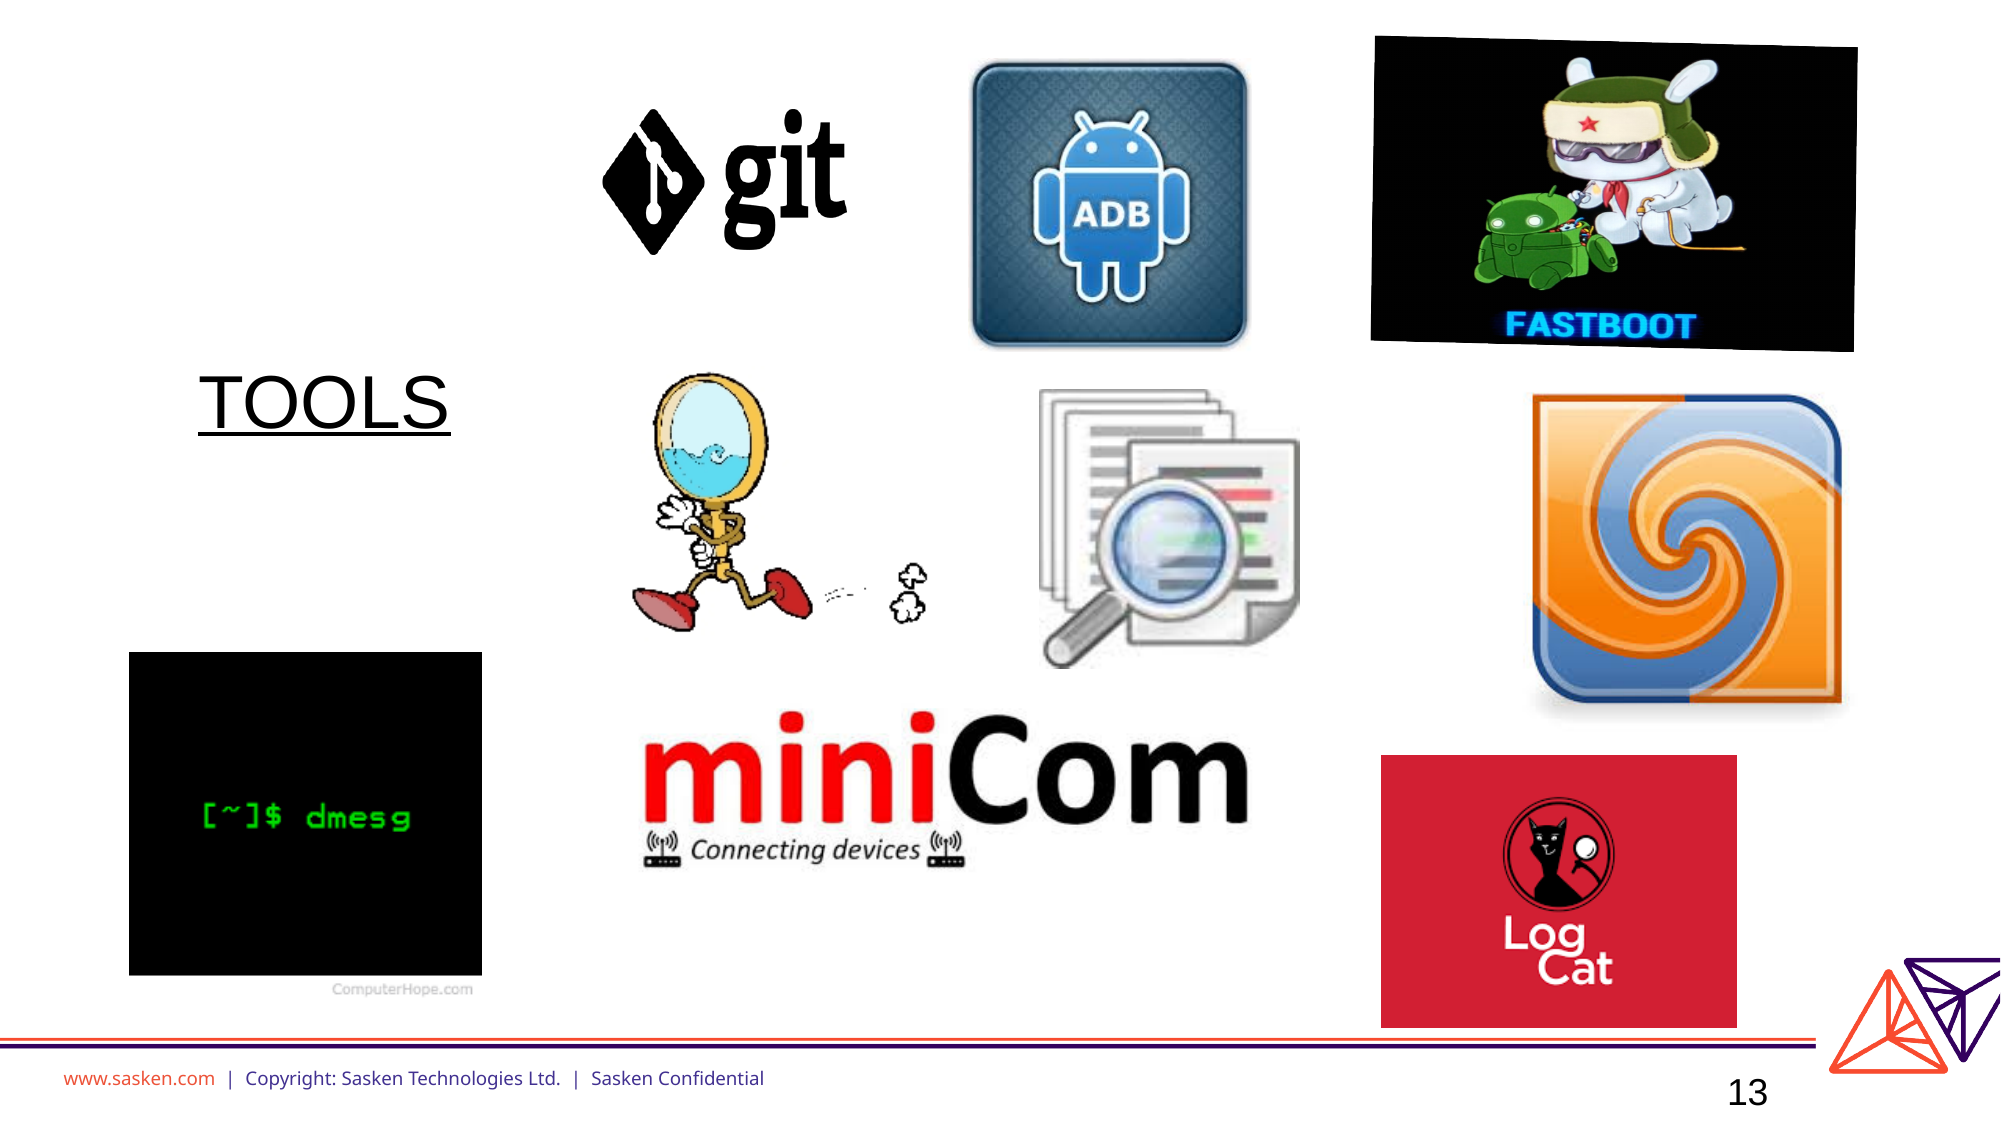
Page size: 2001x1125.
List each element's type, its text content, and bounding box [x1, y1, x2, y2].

picture [1370, 35, 1858, 352]
picture [1511, 380, 1864, 733]
picture [555, 96, 910, 268]
picture [0, 652, 2001, 1076]
picture [1039, 389, 1300, 669]
picture [614, 366, 946, 643]
picture [968, 58, 1252, 352]
picture [614, 696, 1288, 880]
title TOOLS [11, 308, 638, 497]
